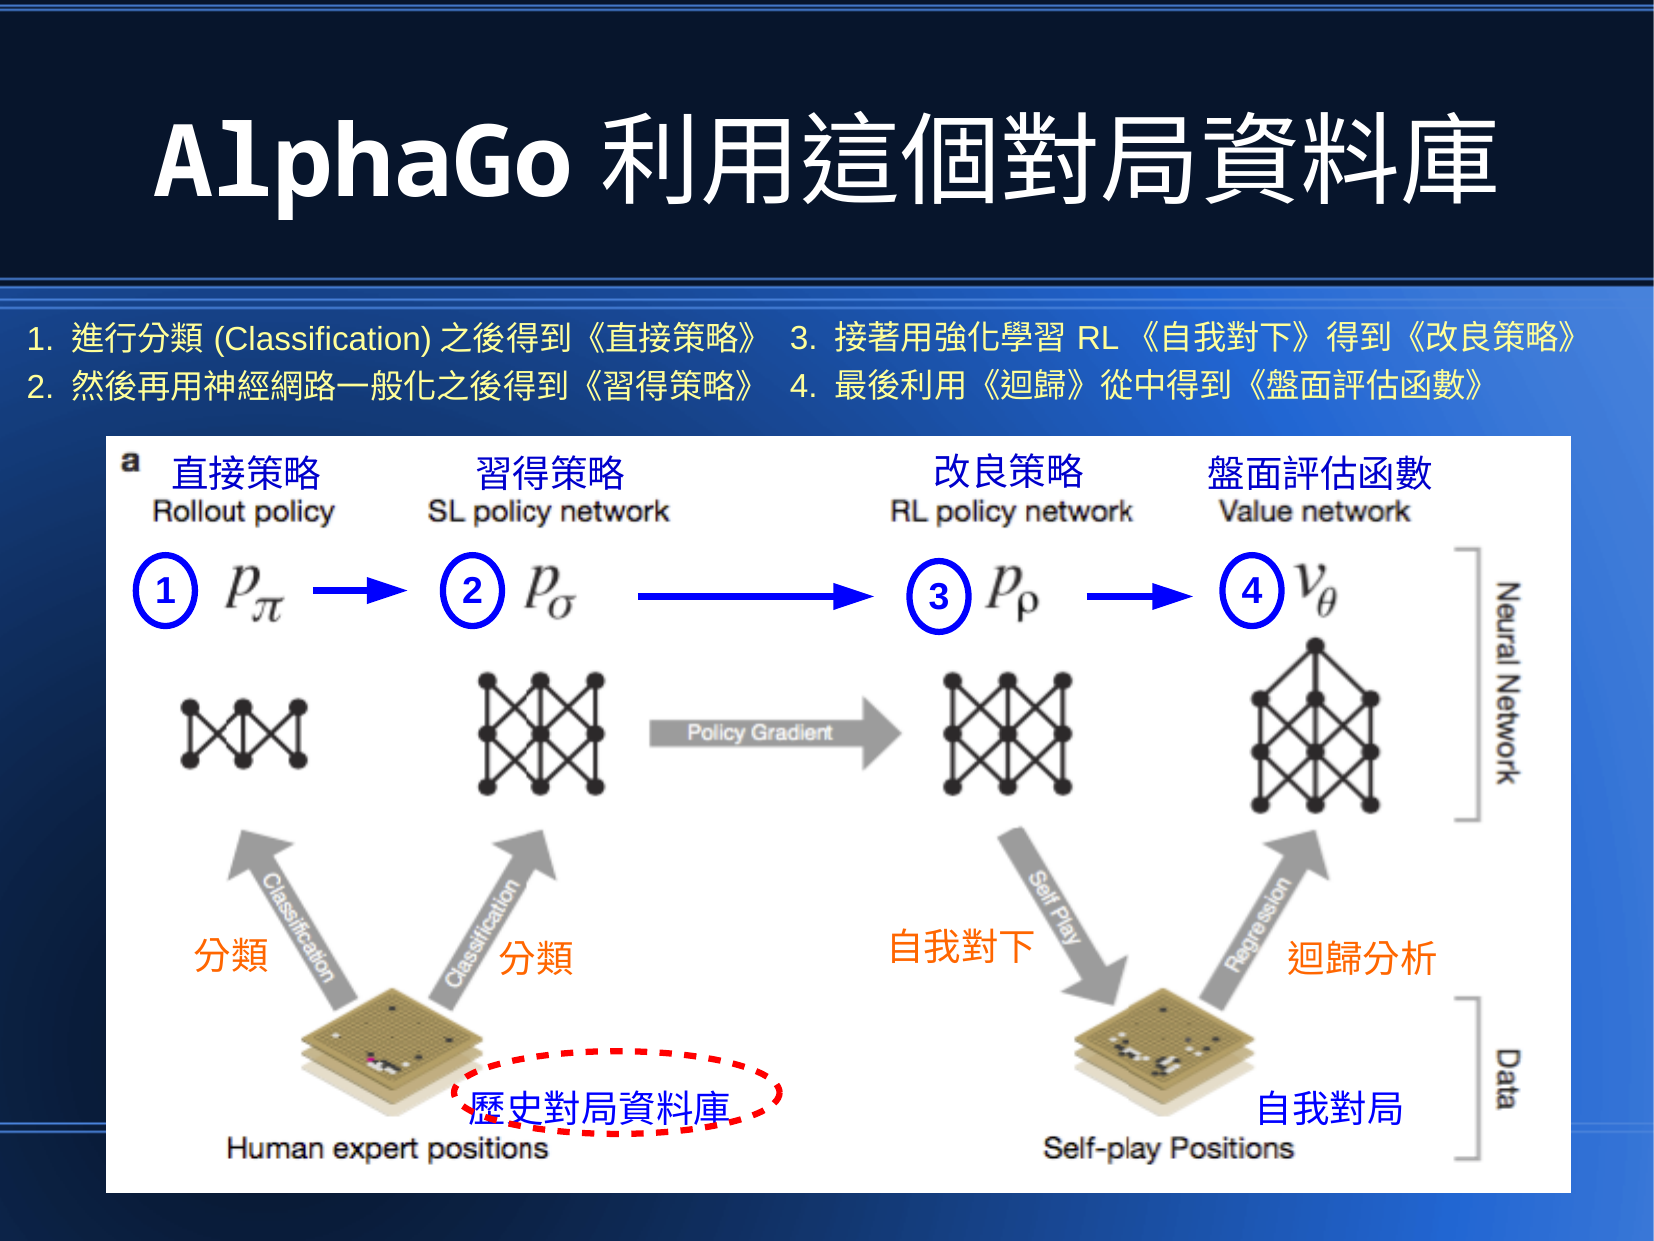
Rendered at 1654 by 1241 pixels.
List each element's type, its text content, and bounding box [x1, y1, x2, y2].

text_box 直接策略 [156, 437, 337, 499]
text_box 改良策略 [918, 434, 1099, 497]
text_box 自我對局 [1240, 1072, 1420, 1134]
text_box 1. 進行分類(Classification)之後得到《直接策略》 2. 然後再用神經網路一般化之後得到《習得策略》 [11, 304, 786, 403]
text_box 3 [909, 561, 969, 632]
text_box 習得策略 [460, 437, 641, 499]
text_box 2 [442, 555, 503, 627]
text_box 自我對下 [871, 909, 1052, 972]
picture [0, 0, 1654, 1241]
text_box 4 [1222, 555, 1282, 627]
text_box 迴歸分析 [1273, 921, 1453, 984]
text_box 1 [135, 555, 195, 627]
text_box 分類 [484, 921, 589, 984]
text_box 分類 [178, 918, 284, 981]
text_box 歷史對局資料庫 [454, 1072, 747, 1134]
text_box 盤面評估函數 [1192, 437, 1448, 499]
text_box 3. 接著用強化學習RL《自我對下》得到《改良策略》 4. 最後利用《迴歸》從中得到《盤面評估函數》 [775, 303, 1606, 402]
title AlphaGo利用這個對局資料庫 [82, 49, 1571, 257]
